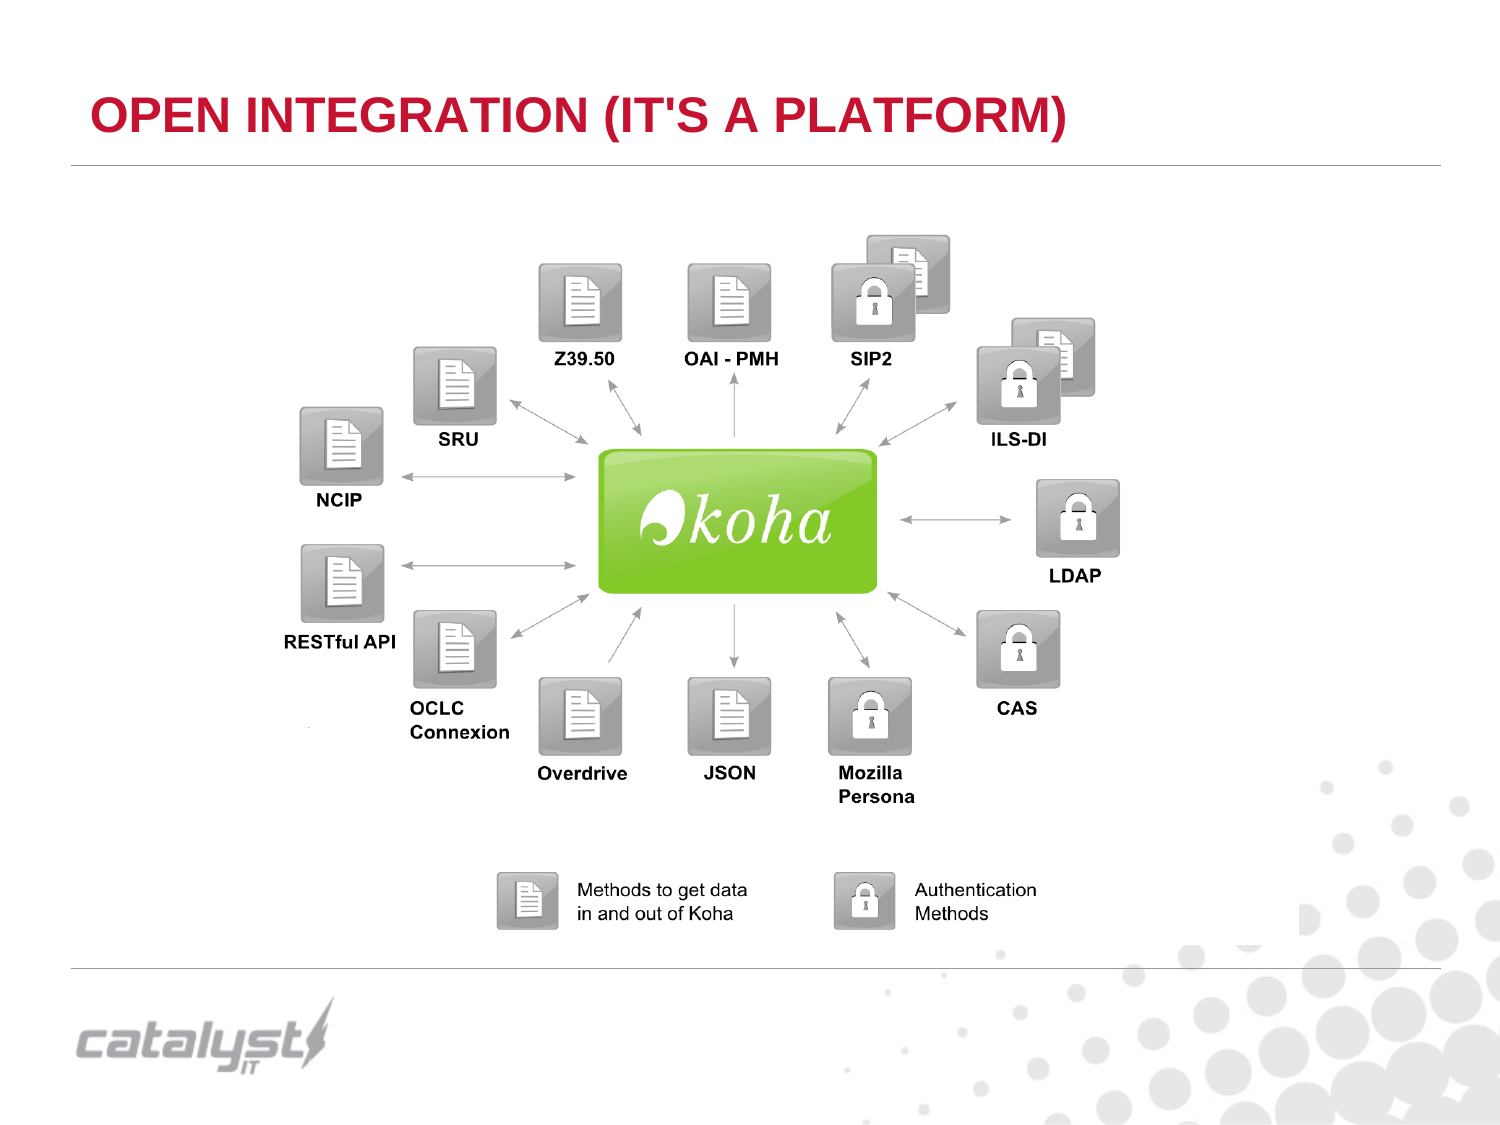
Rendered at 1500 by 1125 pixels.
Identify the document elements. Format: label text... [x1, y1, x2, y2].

picture [0, 0, 1500, 1125]
title OPEN INTEGRATION (IT'S A PLATFORM) [75, 59, 1425, 166]
